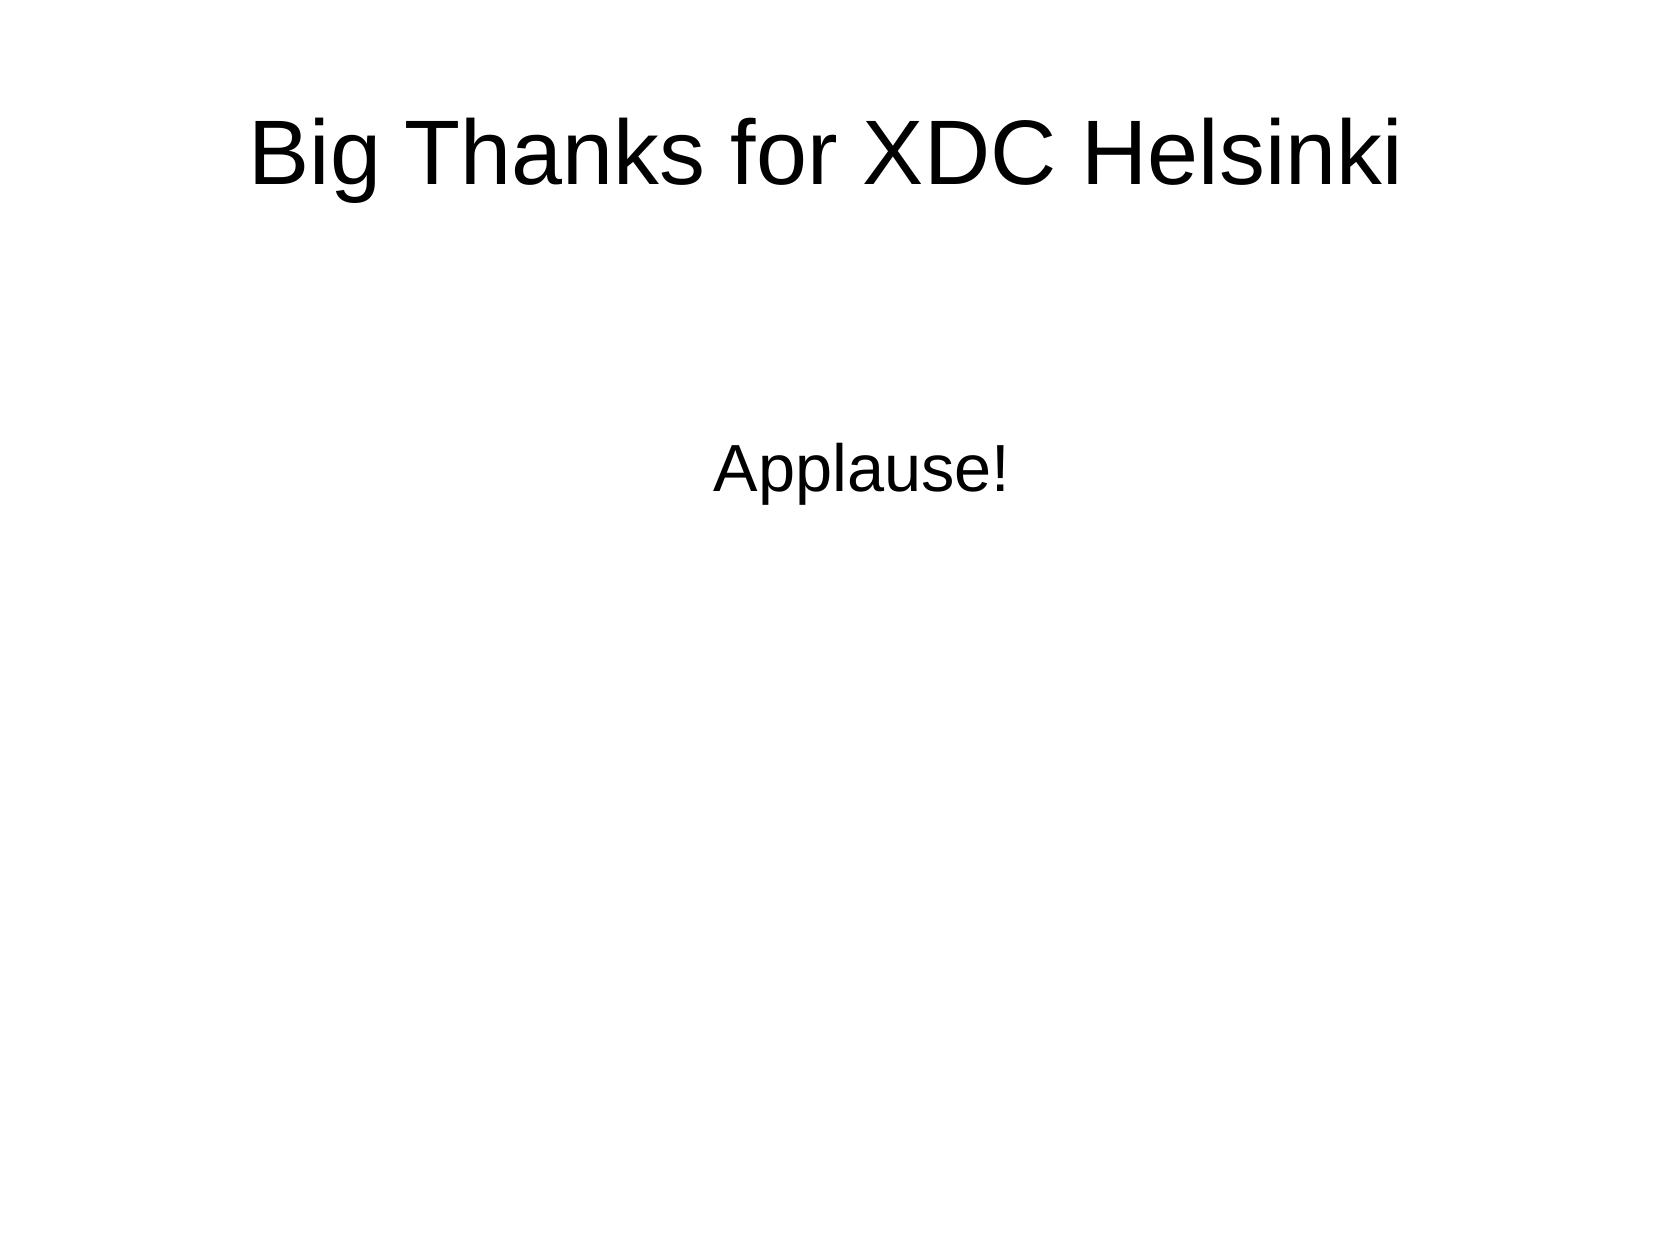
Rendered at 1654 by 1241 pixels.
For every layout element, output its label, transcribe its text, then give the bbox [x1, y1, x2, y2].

title Big Thanks for XDC Helsinki [82, 49, 1571, 257]
list Applause! [82, 431, 1571, 1021]
